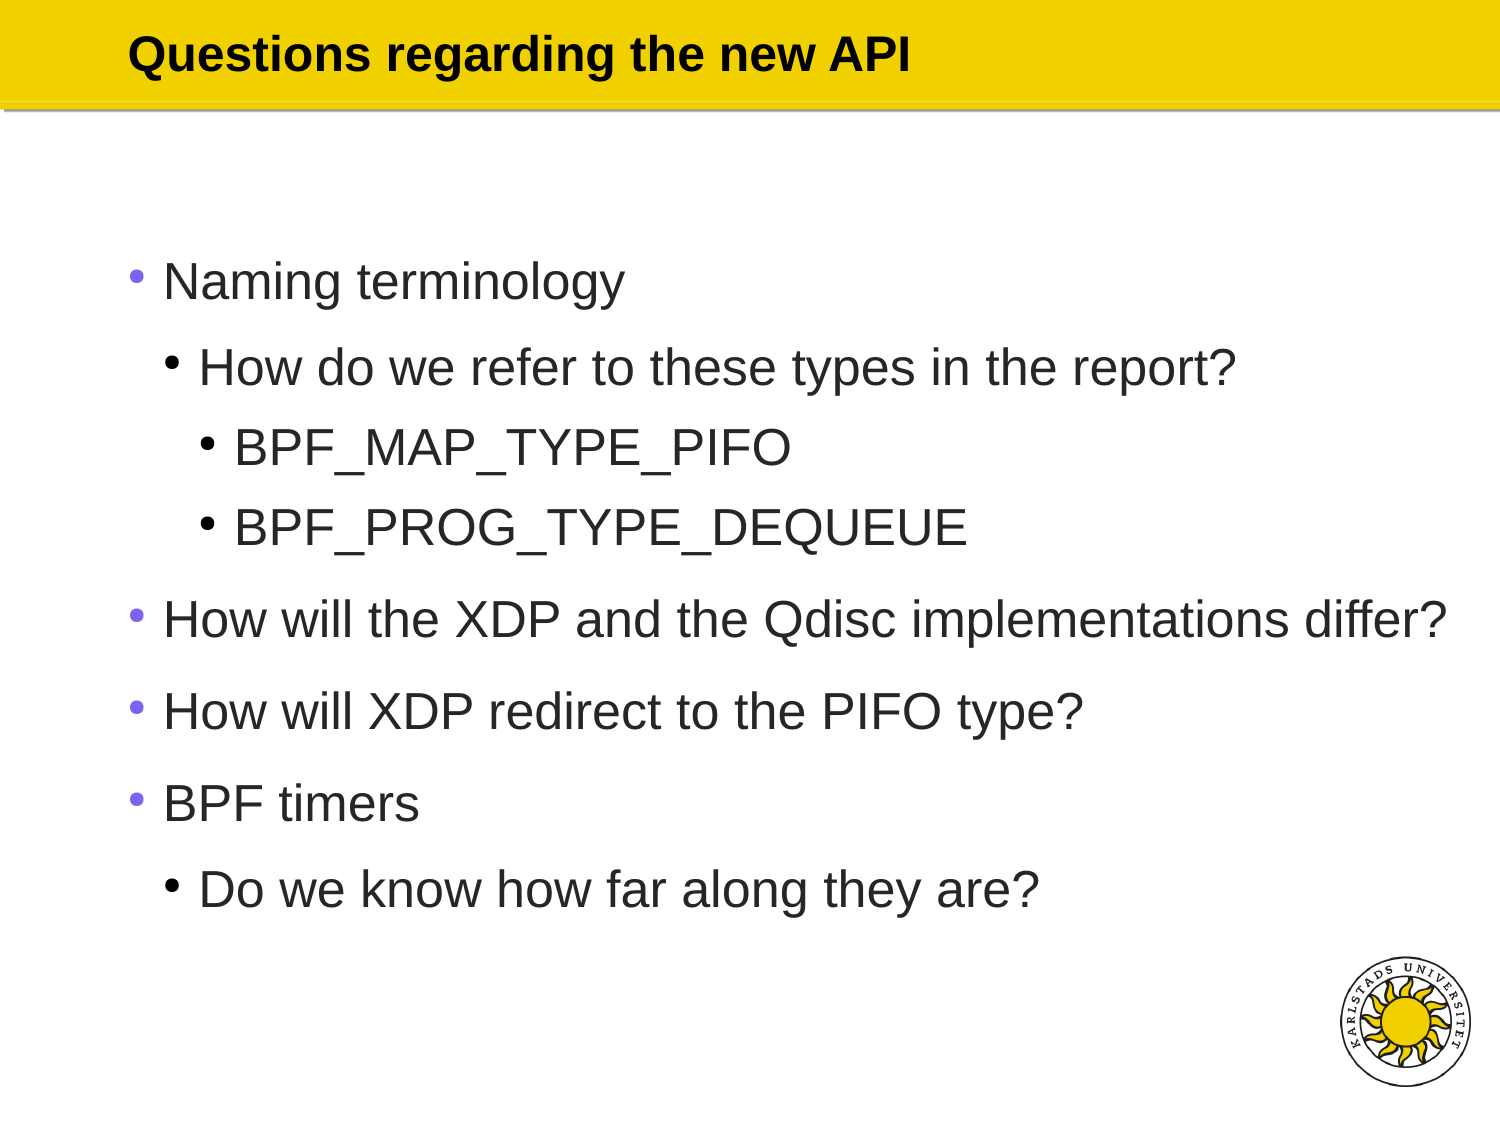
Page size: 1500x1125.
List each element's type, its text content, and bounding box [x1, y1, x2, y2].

picture [1340, 970, 1471, 1095]
list Naming terminology How do we refer to these types in the report? BPF_MAP_TYPE_PIFO BPF_PROG_TYPE_DEQUEUE How will the XDP and the Qdisc implementations differ? How will XDP redirect to the PIFO type? BPF timers Do we know how far along they are? [112, 166, 1486, 970]
title Questions regarding the new API [112, 0, 1388, 102]
